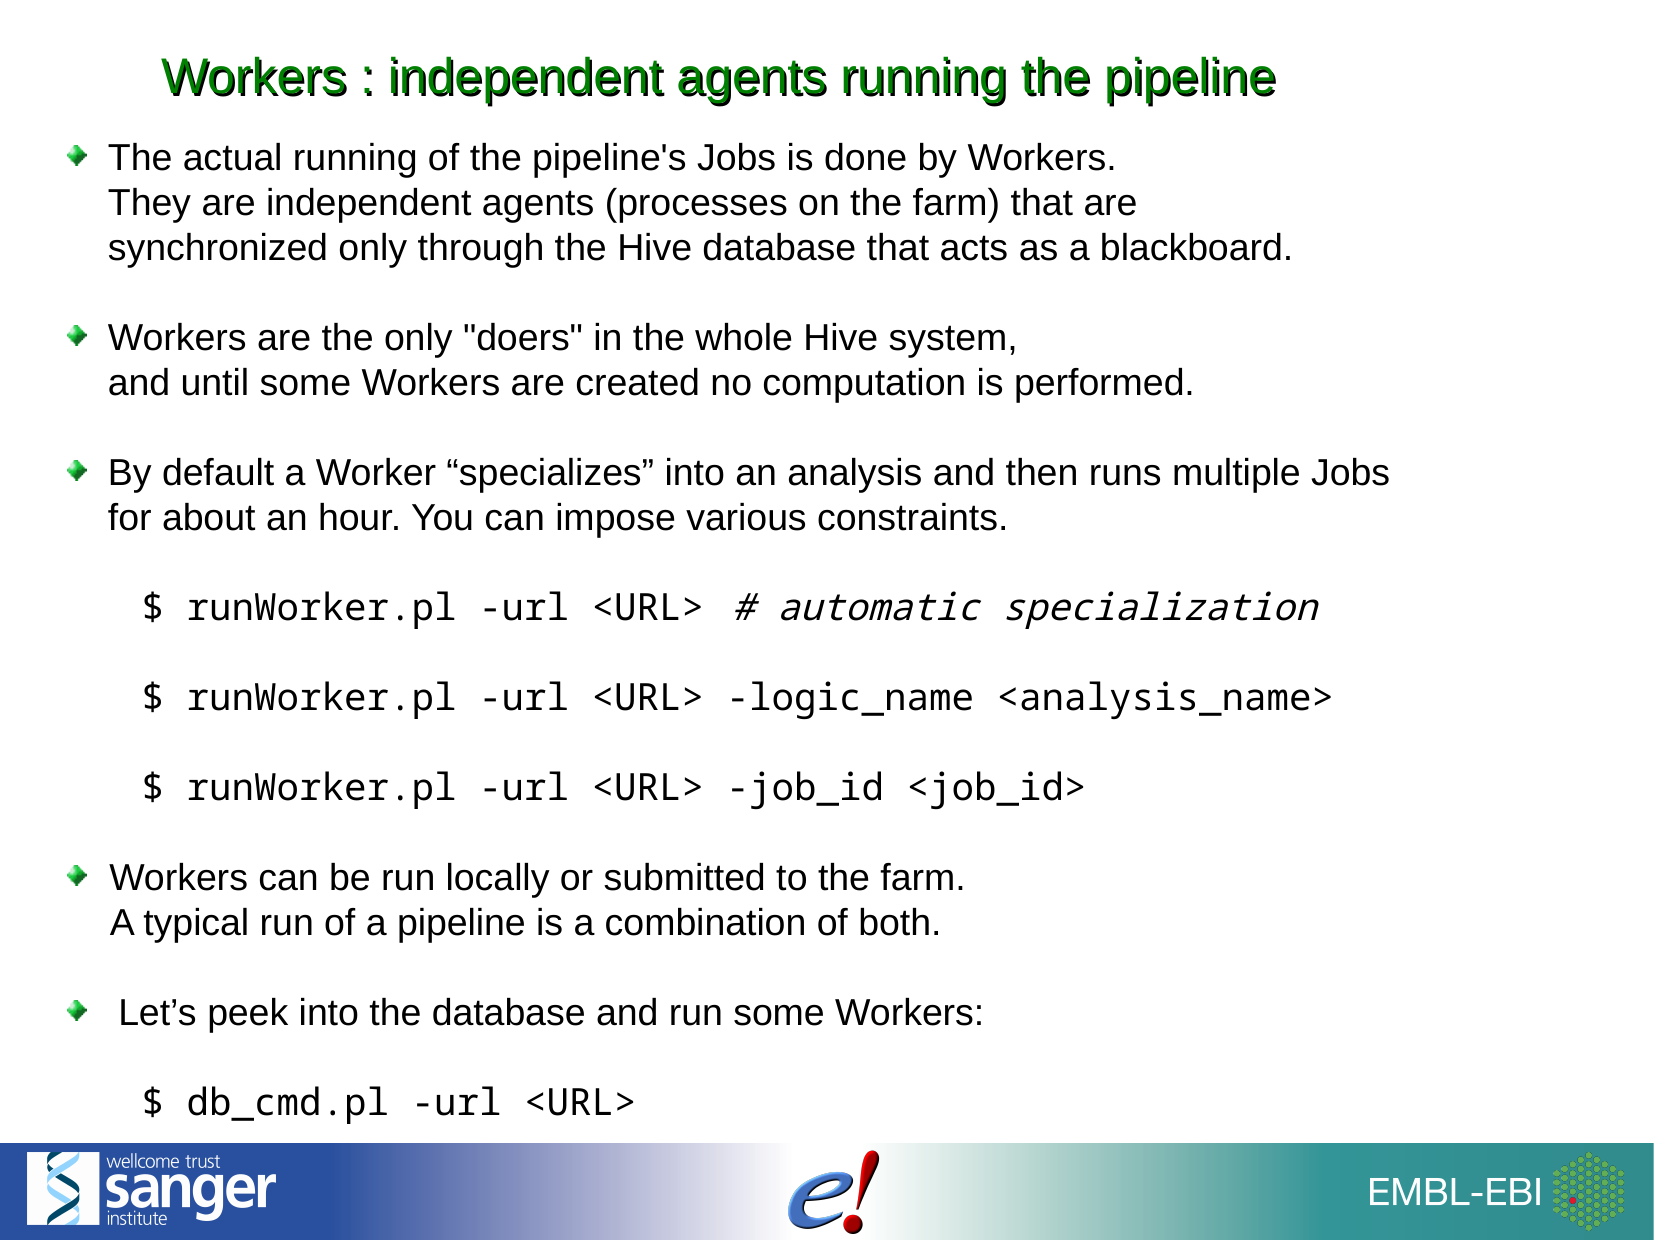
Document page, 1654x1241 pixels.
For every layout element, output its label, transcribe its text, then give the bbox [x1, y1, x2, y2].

picture [67, 325, 87, 346]
picture [67, 865, 87, 886]
text_box Workers : independent agents running the pipeline [73, 45, 1364, 118]
text_box The actual running of the pipeline's Jobs is done by Workers. They are independent agents (processes on the farm) that are synchronized only through the Hive database that acts as a blackboard. Workers are the only "doers" in the whole Hive system, and until some Workers are created no computation is performed. By default a Worker “specializes” into an analysis and then runs multiple Jobs for about an hour. You can impose various constraints. $ runWorker.pl -url <URL> # automatic specialization $ runWorker.pl -url <URL> -logic_name <analysis_name> $ runWorker.pl -url <URL> -job_id <job_id> Workers can be run locally or submitted to the farm. A typical run of a pipeline is a combination of both. Let’s peek into the database and run some Workers: $ db_cmd.pl -url <URL> [53, 118, 1520, 1152]
picture [0, 1143, 1654, 1240]
picture [67, 1000, 87, 1021]
picture [67, 145, 87, 166]
picture [67, 460, 87, 481]
